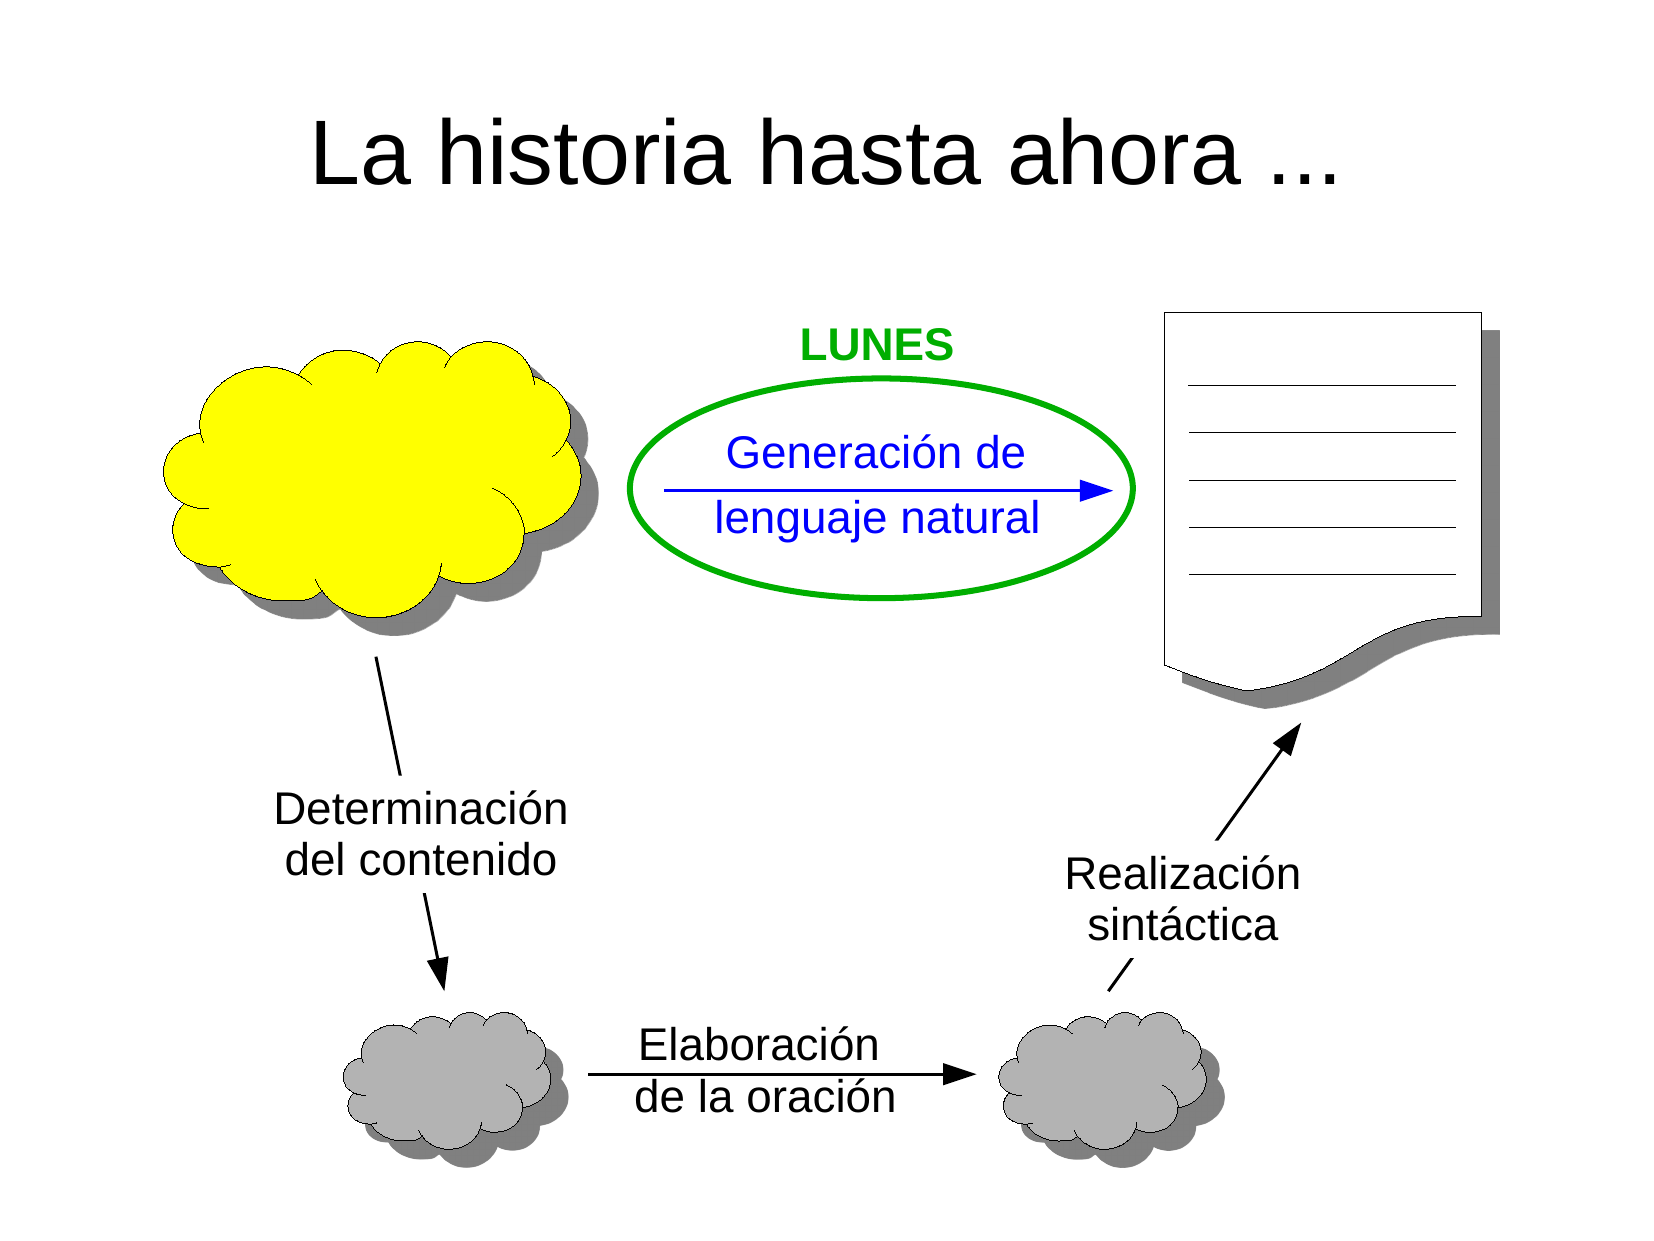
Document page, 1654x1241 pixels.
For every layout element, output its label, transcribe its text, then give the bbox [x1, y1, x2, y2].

text_box [998, 1012, 1207, 1150]
text_box Determinación del contenido [200, 775, 643, 893]
text_box Realización sintáctica [962, 840, 1404, 958]
text_box [163, 341, 582, 618]
text_box [343, 1012, 551, 1150]
text_box [1164, 312, 1482, 691]
text_box LUNES [695, 311, 1059, 378]
text_box Generación de lenguaje natural [688, 419, 1067, 551]
text_box Elaboración de la oración [566, 1011, 965, 1130]
title La historia hasta ahora ... [82, 49, 1571, 257]
